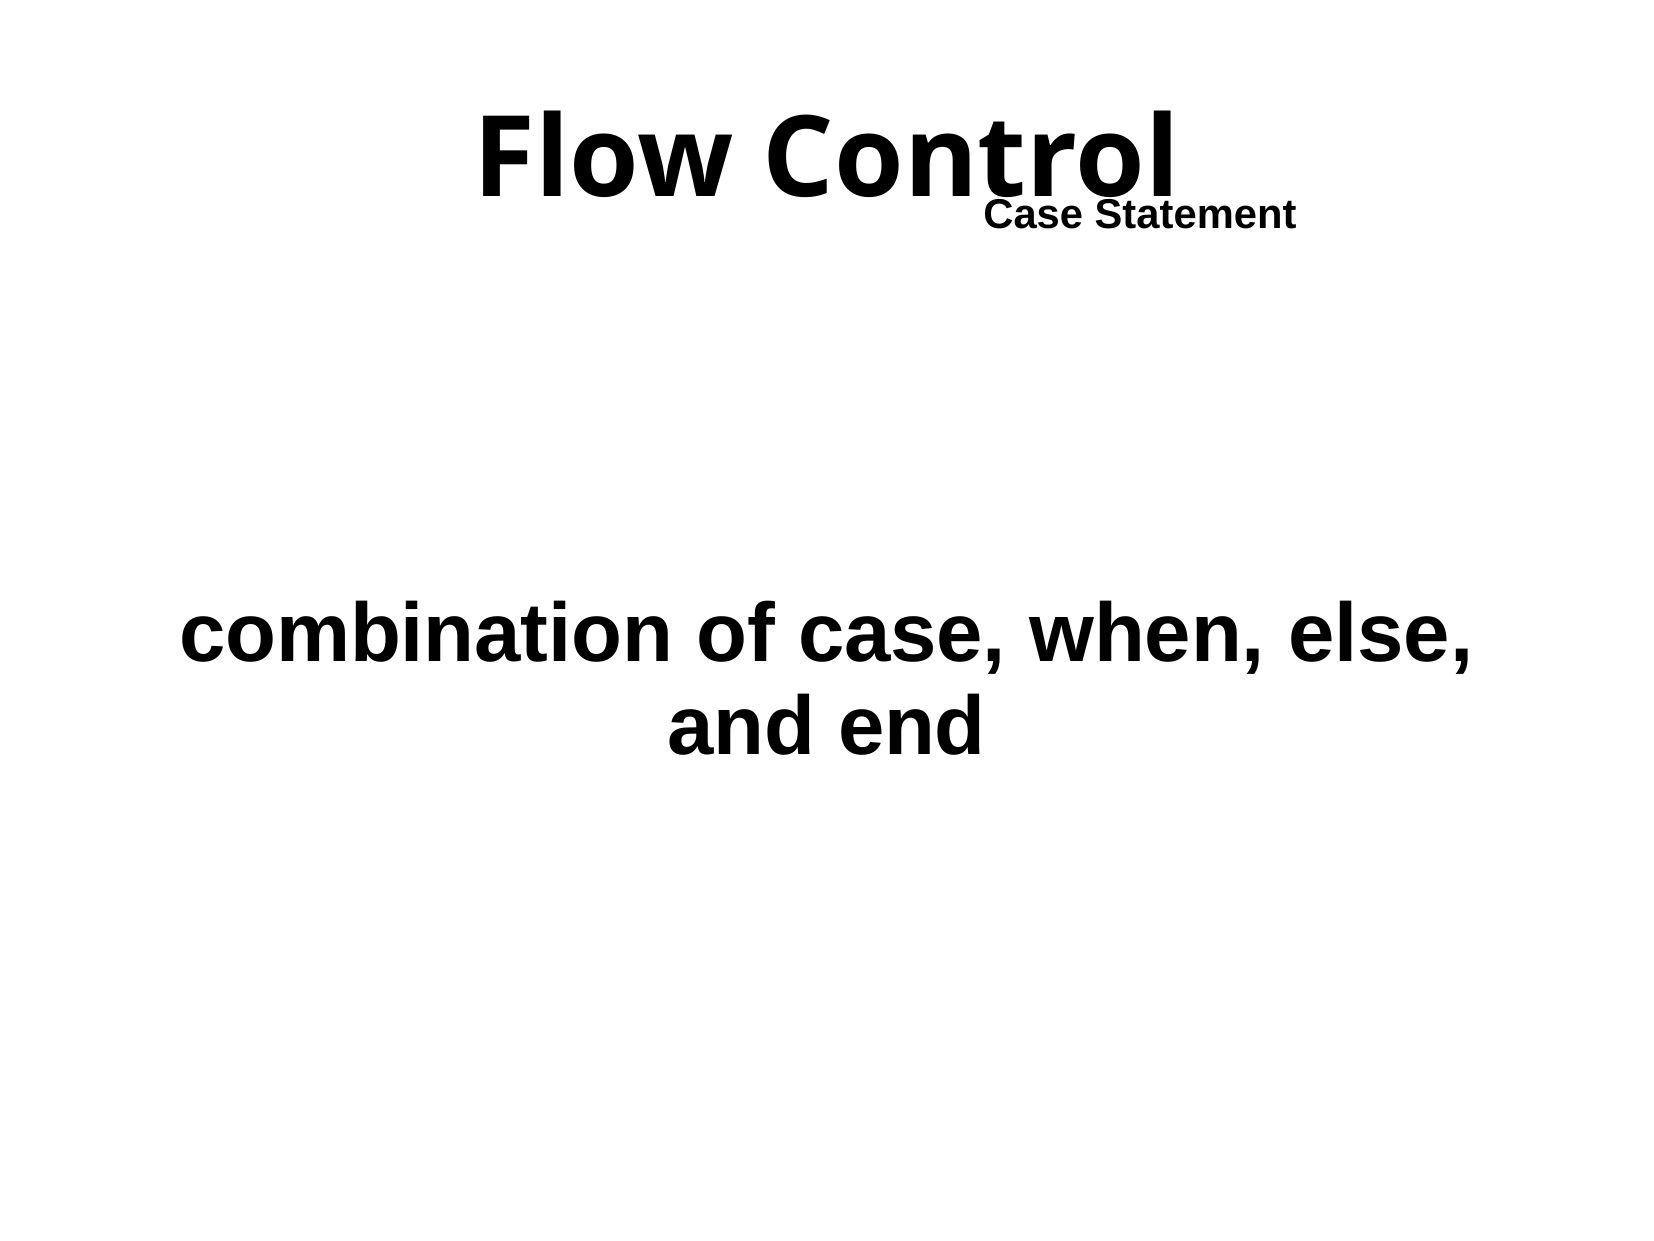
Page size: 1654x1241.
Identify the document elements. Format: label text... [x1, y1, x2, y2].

text_box Case Statement [968, 183, 1323, 255]
text_box combination of case, when, else, and end [118, 578, 1536, 827]
title Flow Control [82, 49, 1571, 257]
